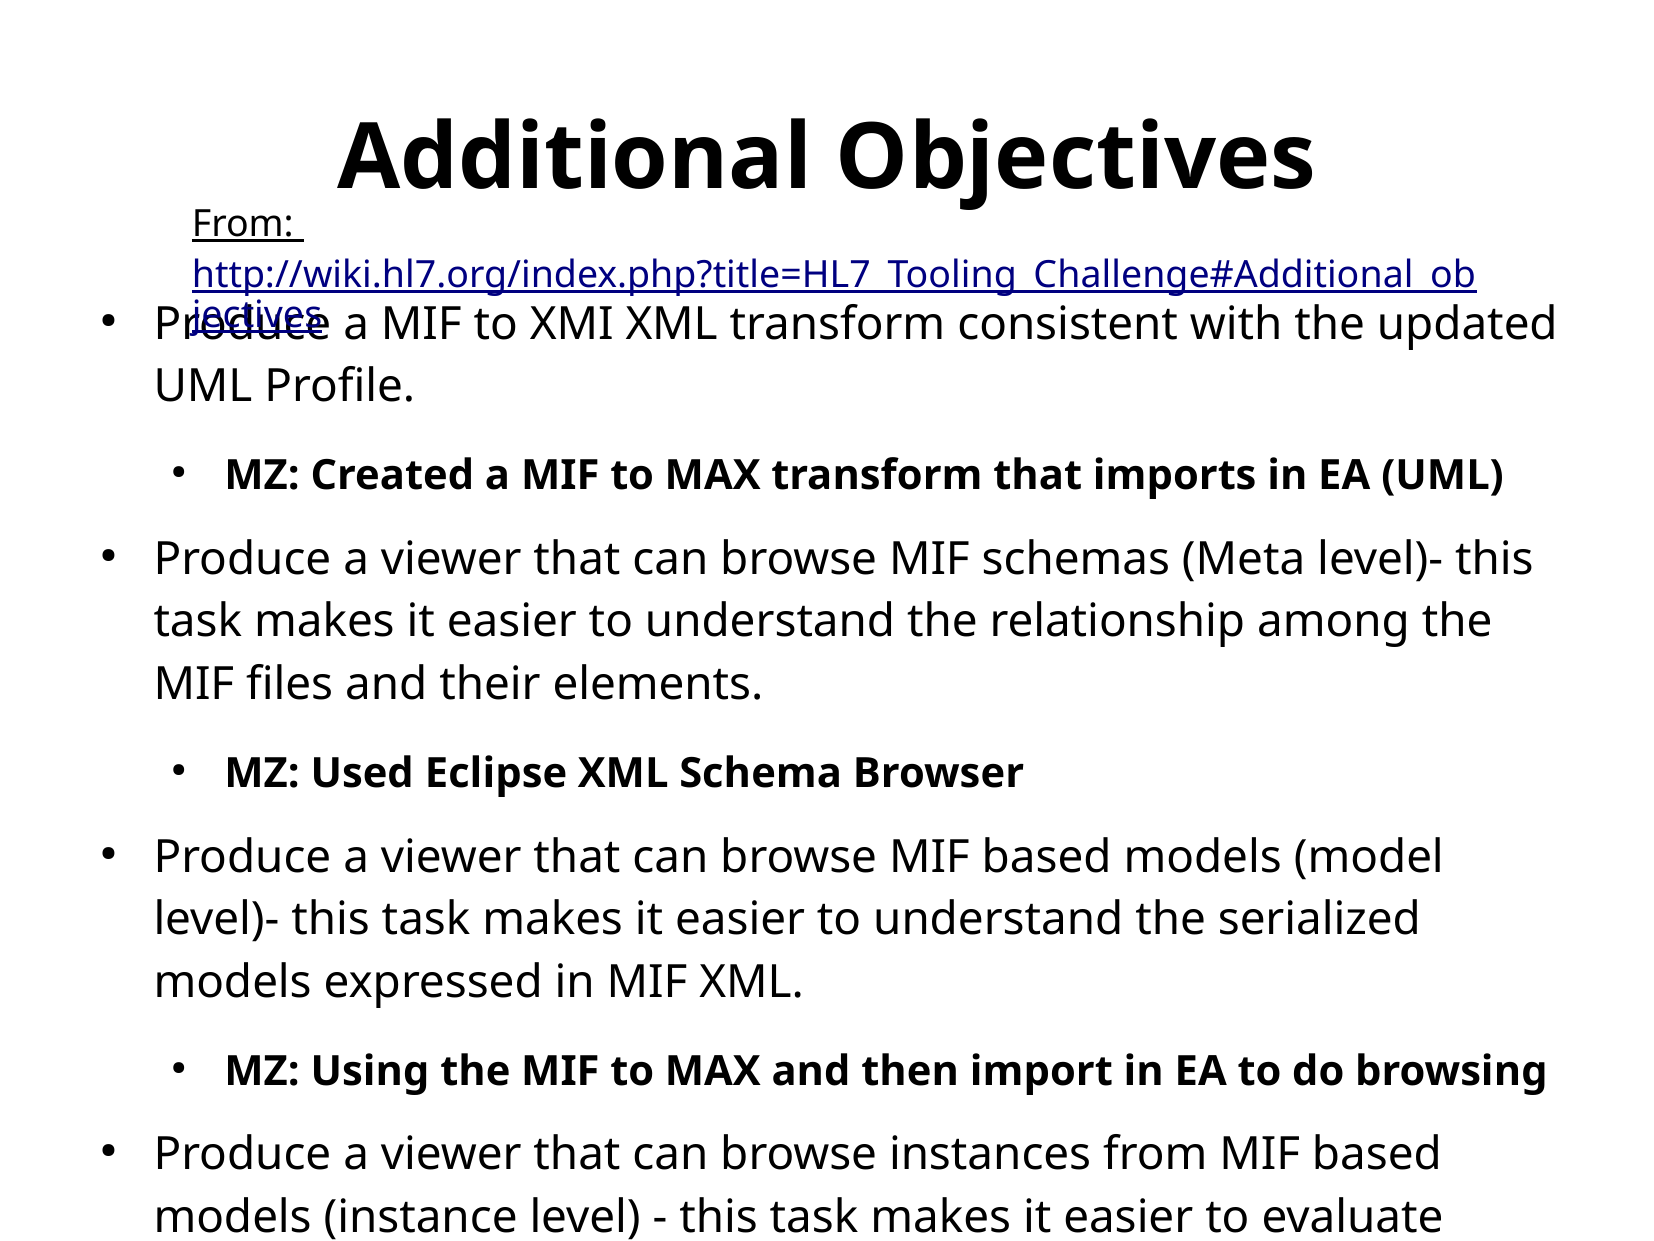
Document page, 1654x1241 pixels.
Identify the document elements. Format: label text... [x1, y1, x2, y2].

list Produce a MIF to XMI XML transform consistent with the updated UML Profile. MZ: Created a MIF to MAX transform that imports in EA (UML) Produce a viewer that can browse MIF schemas (Meta level)- this task makes it easier to understand the relationship among the MIF files and their elements. MZ: Used Eclipse XML Schema Browser Produce a viewer that can browse MIF based models (model level)- this task makes it easier to understand the serialized models expressed in MIF XML. MZ: Using the MIF to MAX and then import in EA to do browsing Produce a viewer that can browse instances from MIF based models (instance level) - this task makes it easier to evaluate instances based on serialized MIF models.(there is some work that already exists) MZ: Not done [82, 290, 1571, 1121]
text_box From: http://wiki.hl7.org/index.php?title=HL7_Tooling_Challenge#Additional_objectives [177, 188, 1501, 250]
title Additional Objectives [82, 49, 1571, 257]
